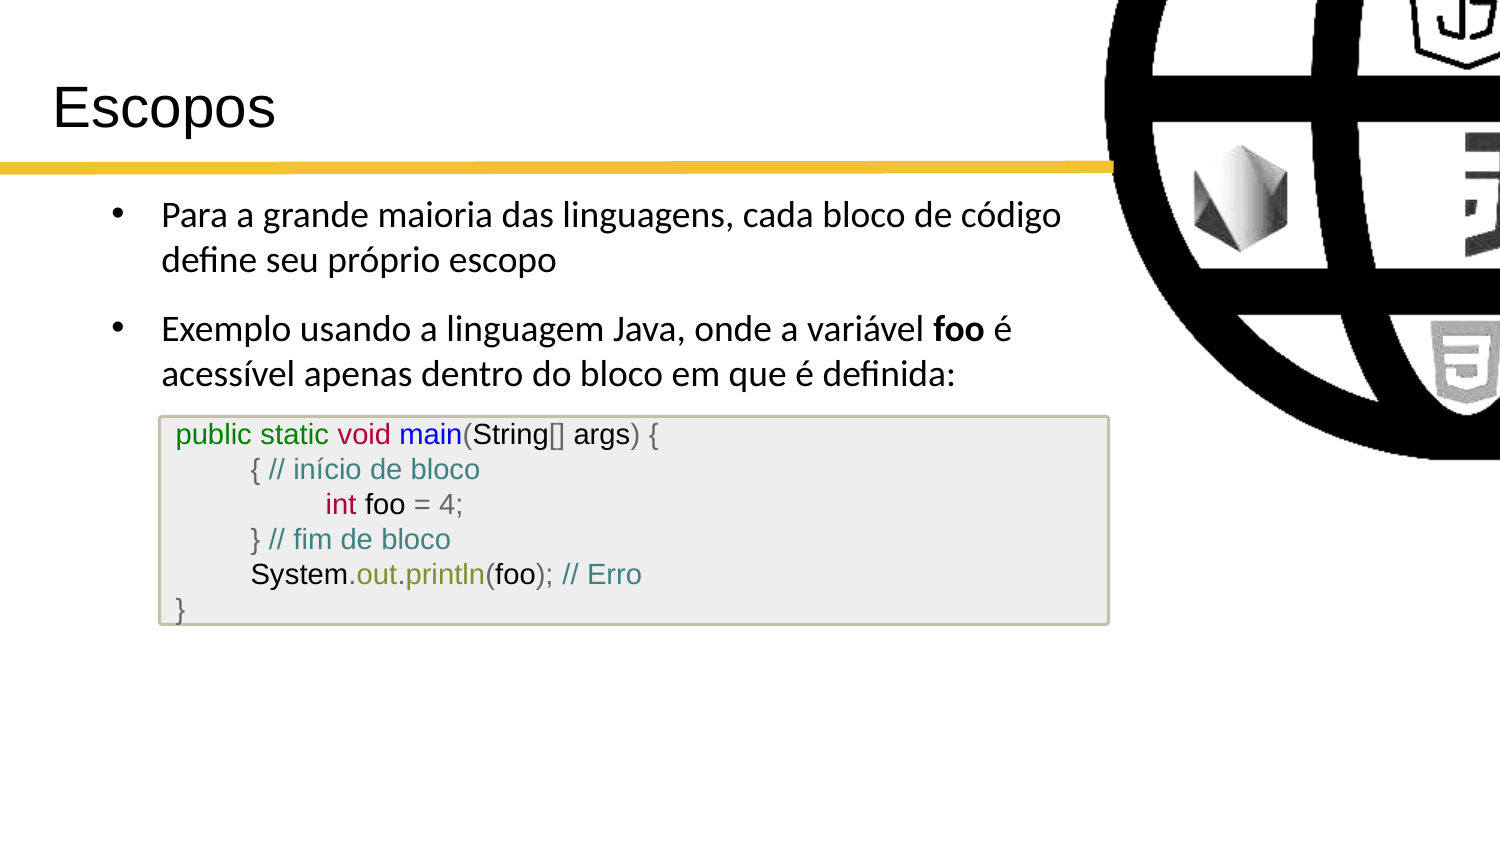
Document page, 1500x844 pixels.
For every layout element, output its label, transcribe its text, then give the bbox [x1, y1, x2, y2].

text_box public static void main(String[] args) { { // início de bloco int foo = 4; } // fim de bloco System.out.println(foo); // Erro } [159, 416, 1109, 625]
picture [1078, 0, 1500, 532]
text_box Escopos [37, 33, 1463, 175]
text_box Para a grande maioria das linguagens, cada bloco de código define seu próprio escopo Exemplo usando a linguagem Java, onde a variável foo é acessível apenas dentro do bloco em que é definida: [89, 182, 1101, 790]
